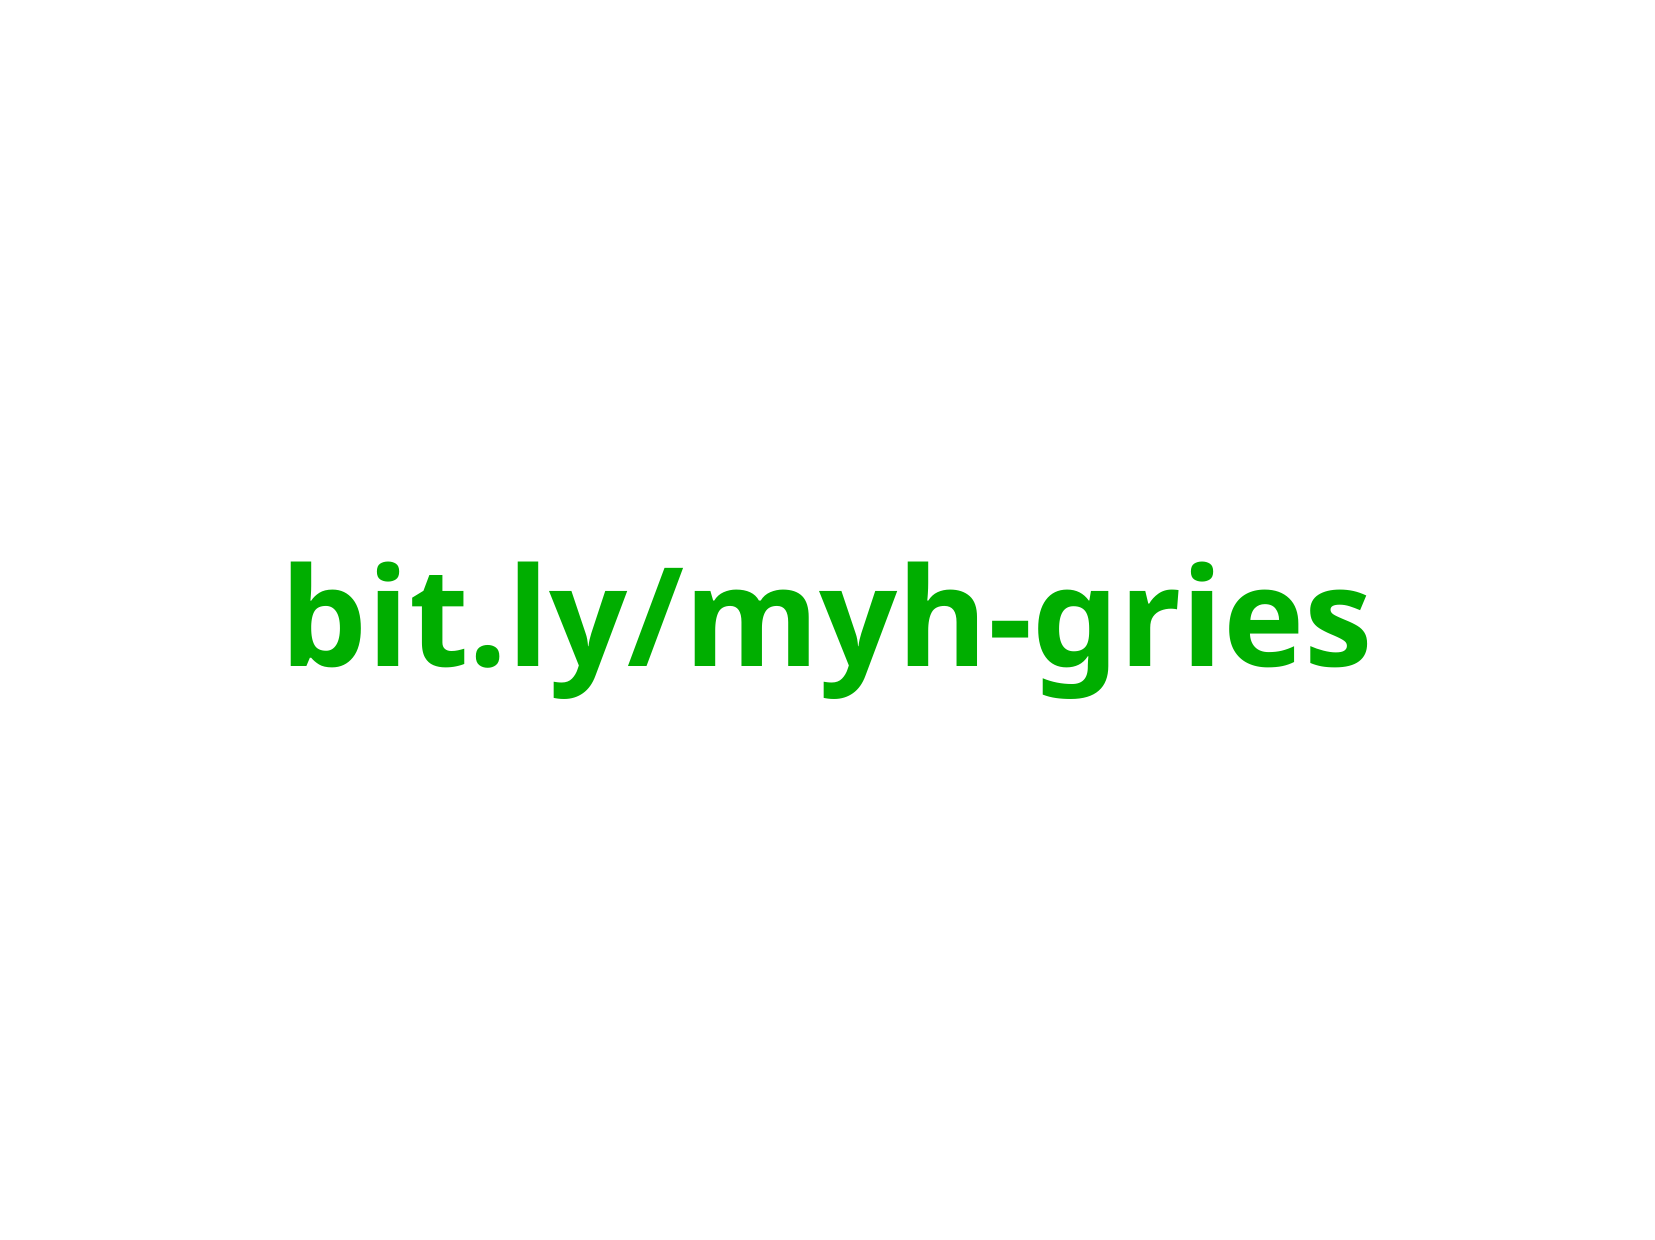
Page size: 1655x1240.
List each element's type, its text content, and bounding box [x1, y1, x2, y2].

title bit.ly/myh-gries [82, 510, 1572, 717]
